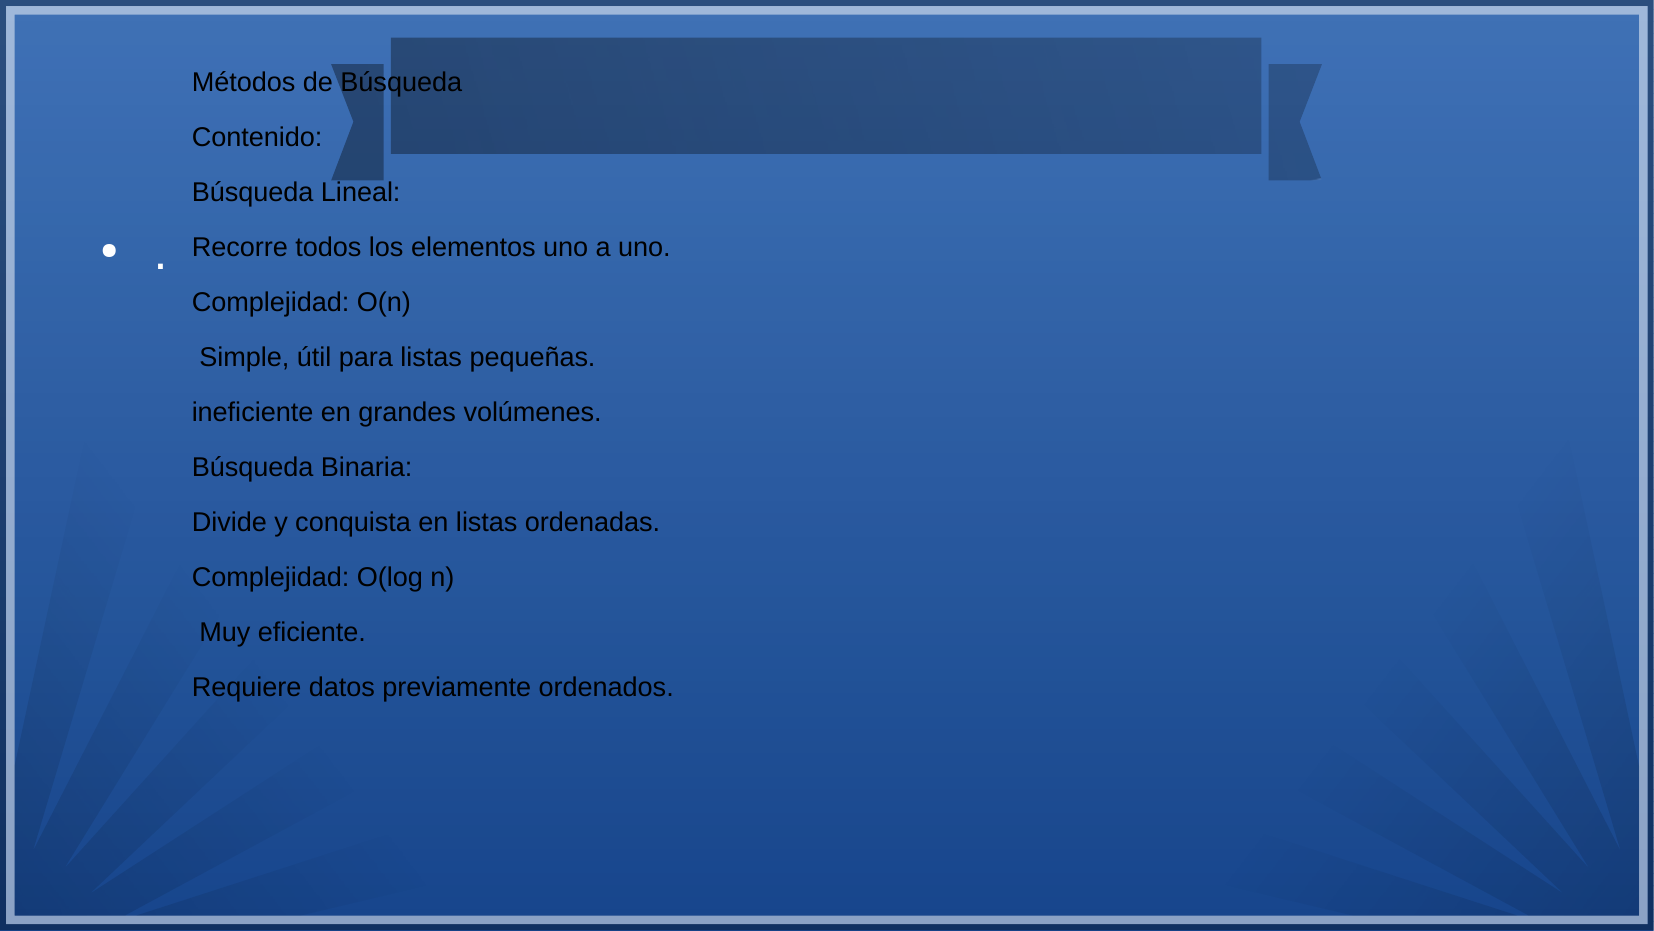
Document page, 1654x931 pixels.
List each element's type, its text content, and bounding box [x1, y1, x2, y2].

list . [82, 224, 1571, 848]
text_box Métodos de Búsqueda Contenido: Búsqueda Lineal: Recorre todos los elementos uno a uno. Complejidad: O(n) Simple, útil para listas pequeñas. ineficiente en grandes volúmenes. Búsqueda Binaria: Divide y conquista en listas ordenadas. Complejidad: O(log n) Muy eficiente. Requiere datos previamente ordenados. [177, 59, 1086, 765]
